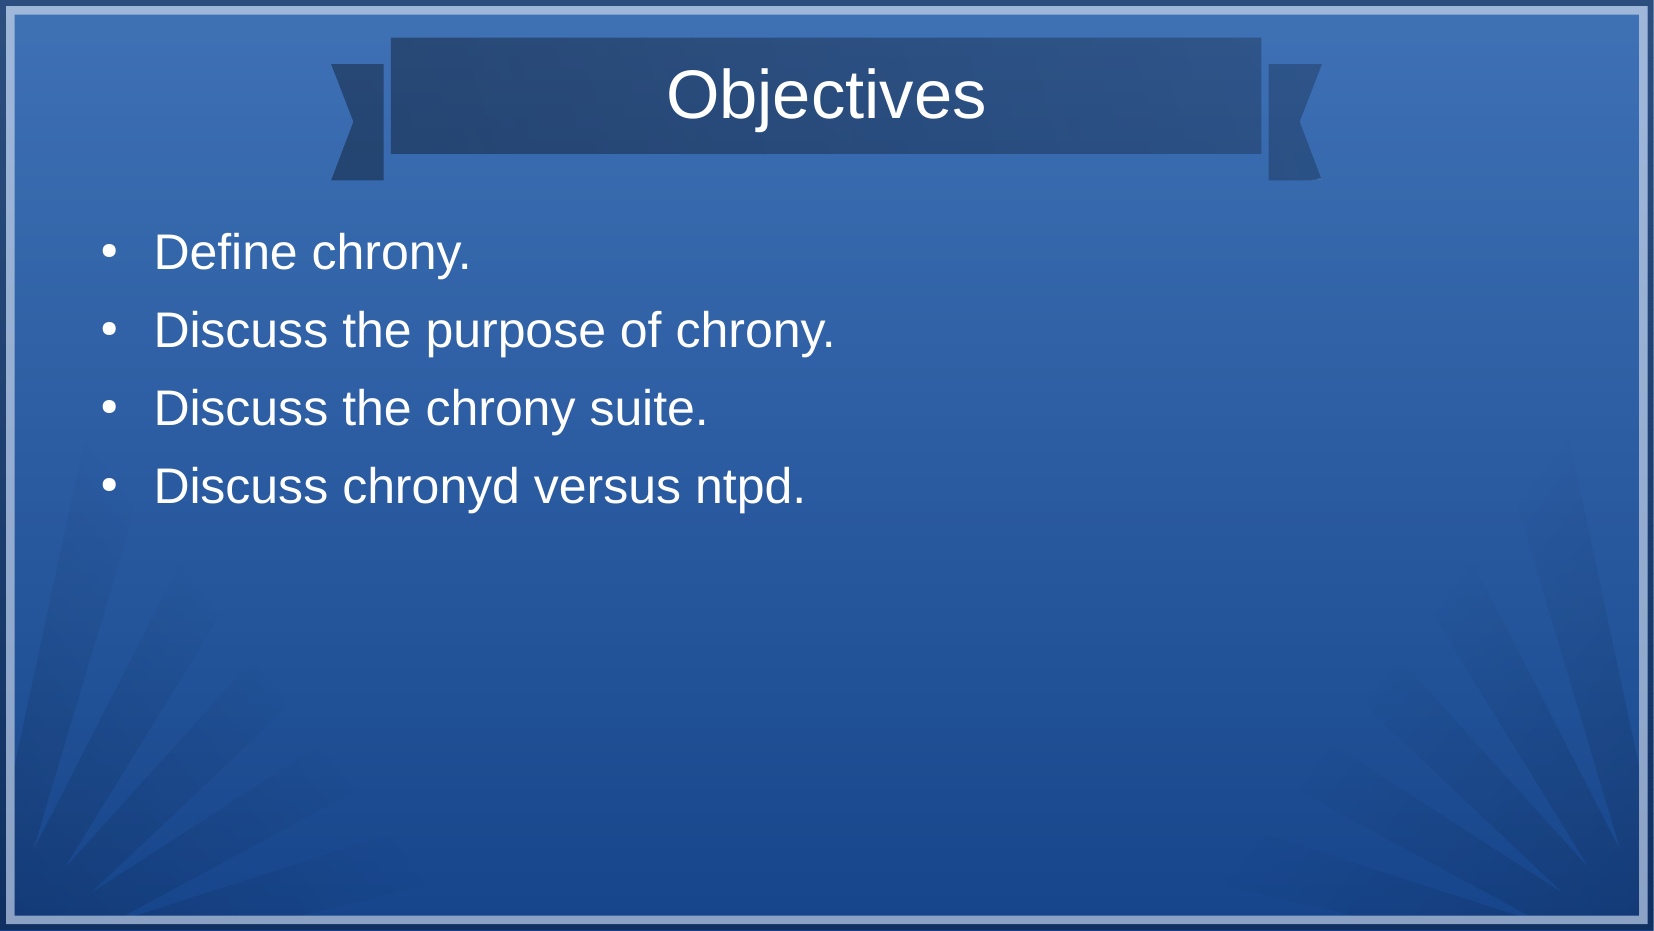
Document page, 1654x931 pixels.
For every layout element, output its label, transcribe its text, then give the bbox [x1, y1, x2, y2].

list Define chrony. Discuss the purpose of chrony. Discuss the chrony suite. Discuss chronyd versus ntpd. [82, 224, 1571, 848]
title Objectives [389, 35, 1264, 154]
